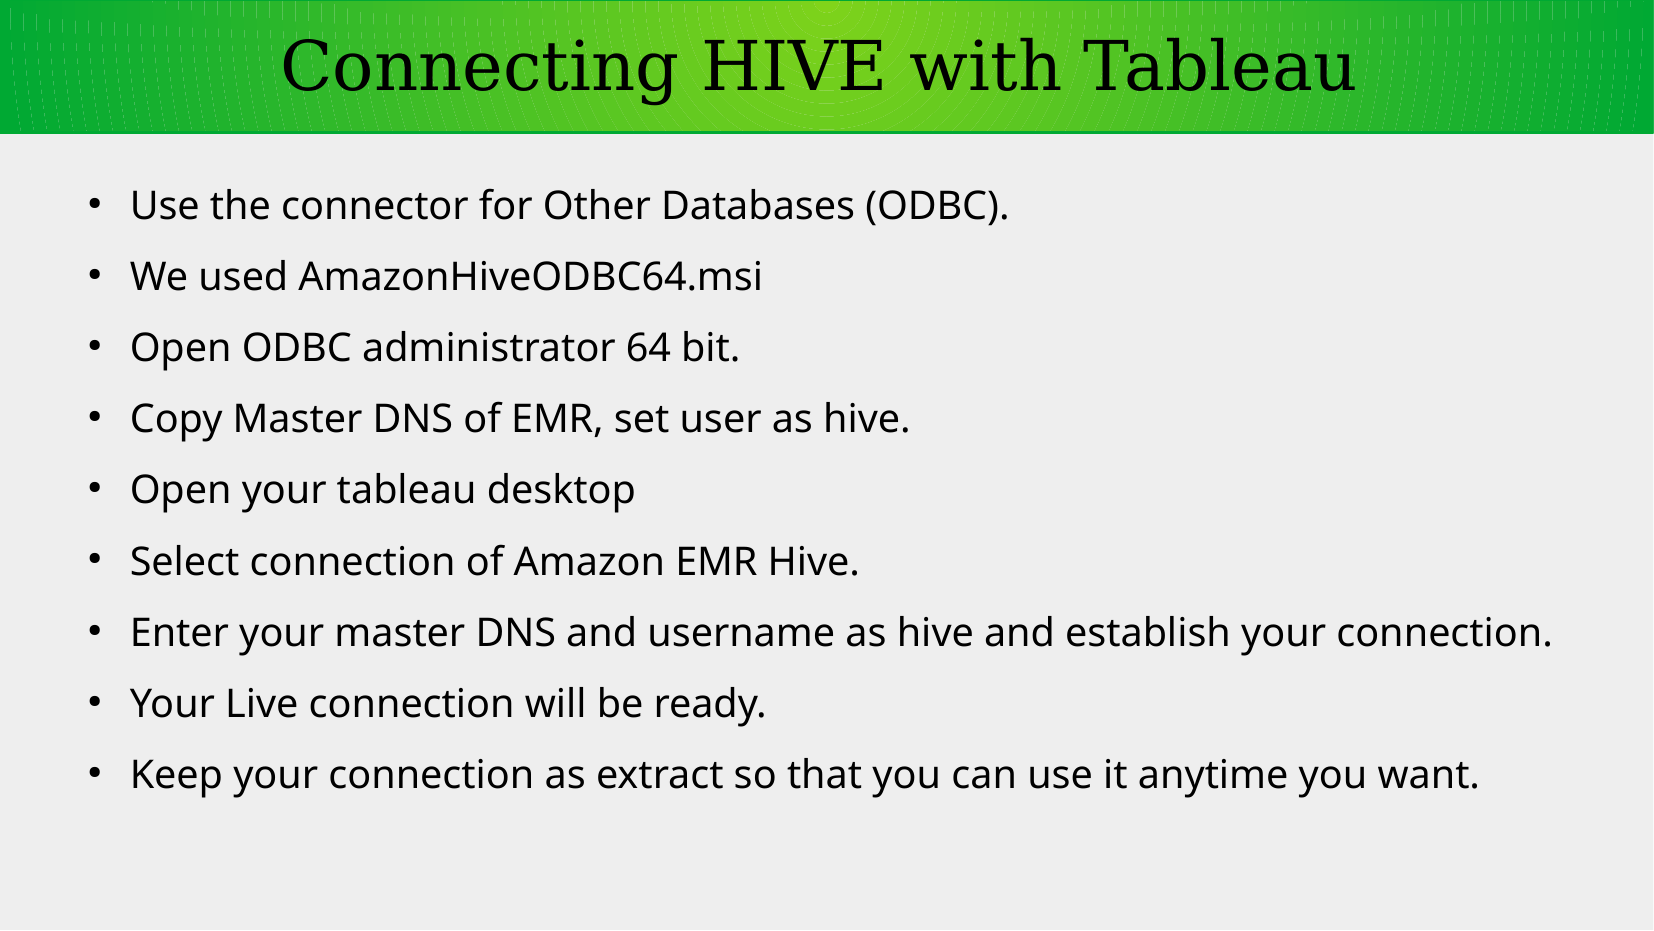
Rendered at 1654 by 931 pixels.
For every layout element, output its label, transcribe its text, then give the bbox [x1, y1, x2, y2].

title Connecting HIVE with Tableau [73, 14, 1565, 119]
list Use the connector for Other Databases (ODBC). We used AmazonHiveODBC64.msi Open ODBC administrator 64 bit. Copy Master DNS of EMR, set user as hive. Open your tableau desktop Select connection of Amazon EMR Hive. Enter your master DNS and username as hive and establish your connection. Your Live connection will be ready. Keep your connection as extract so that you can use it anytime you want. [73, 177, 1565, 827]
